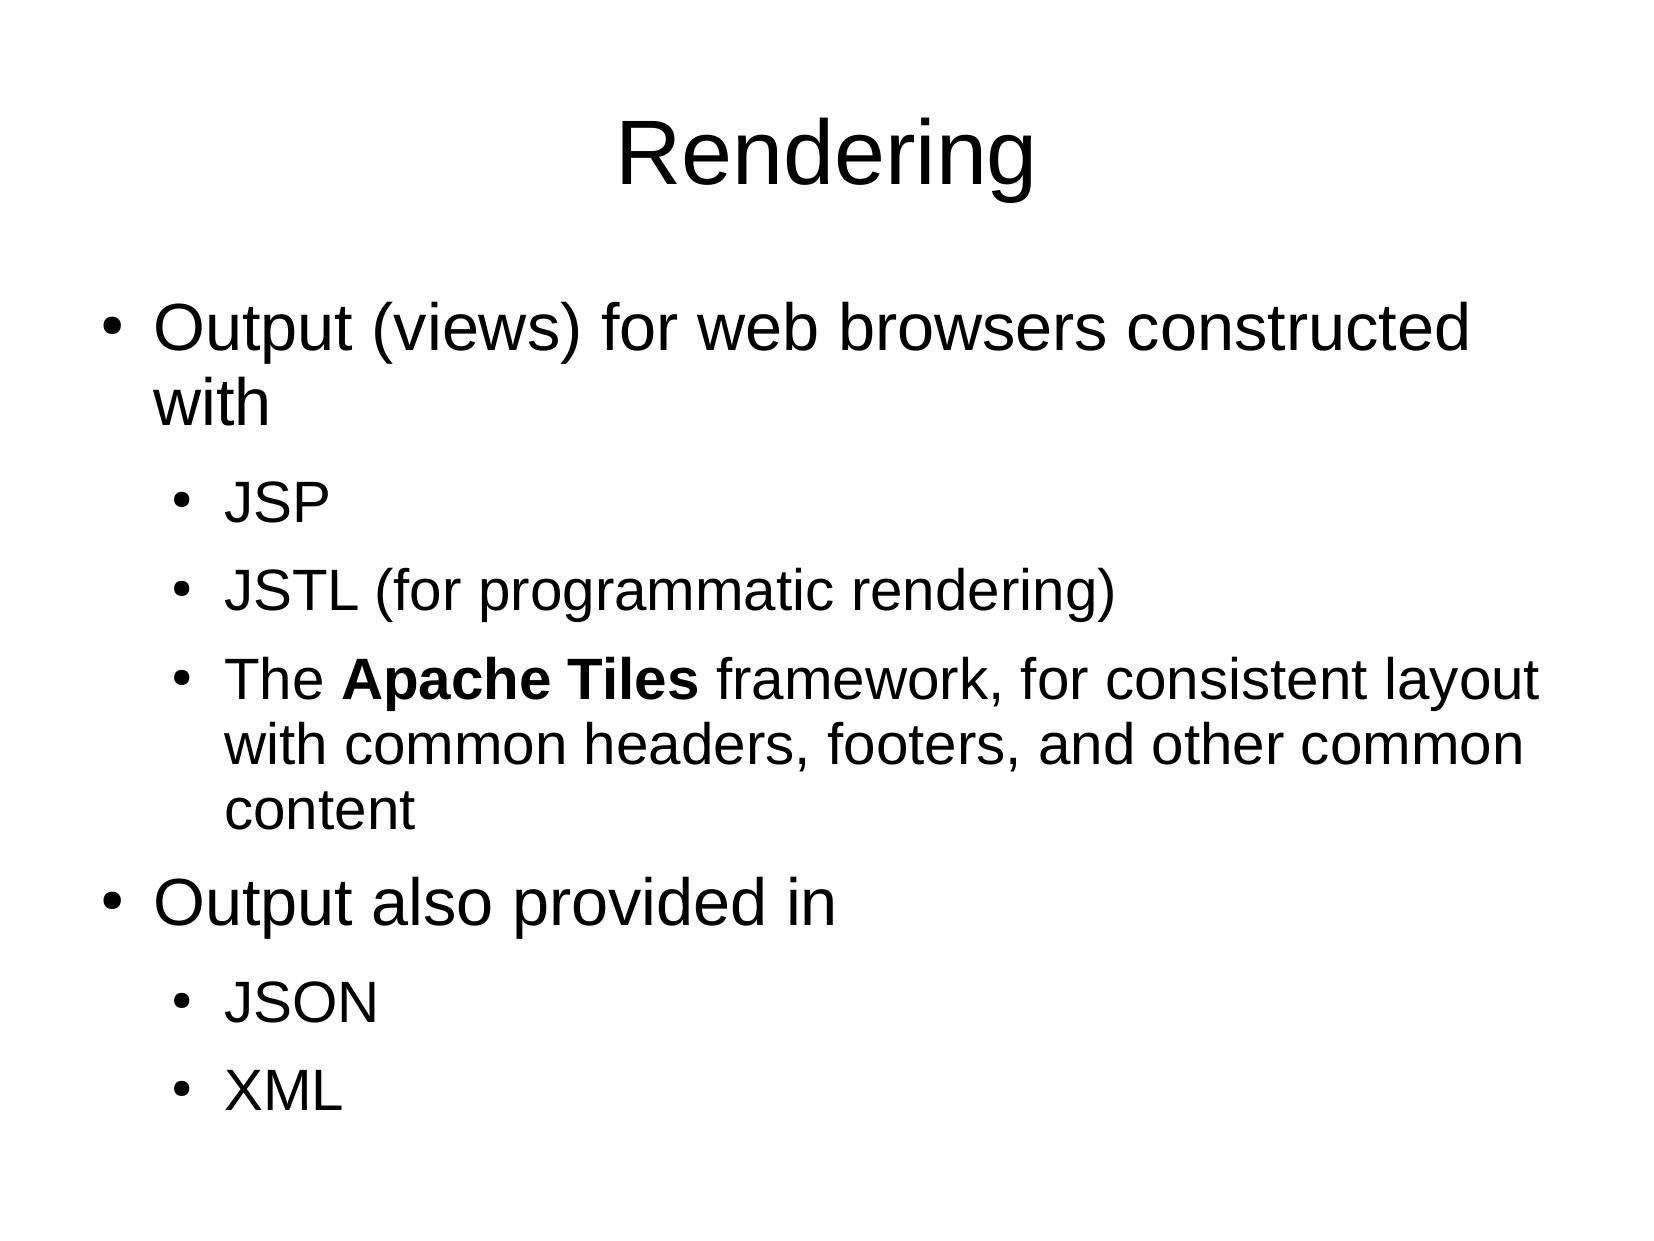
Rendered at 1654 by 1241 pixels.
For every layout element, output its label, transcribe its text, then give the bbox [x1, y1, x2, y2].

title Rendering [82, 56, 1571, 250]
list Output (views) for web browsers constructed with JSP JSTL (for programmatic rendering) The Apache Tiles framework, for consistent layout with common headers, footers, and other common content Output also provided in JSON XML [82, 290, 1571, 1124]
